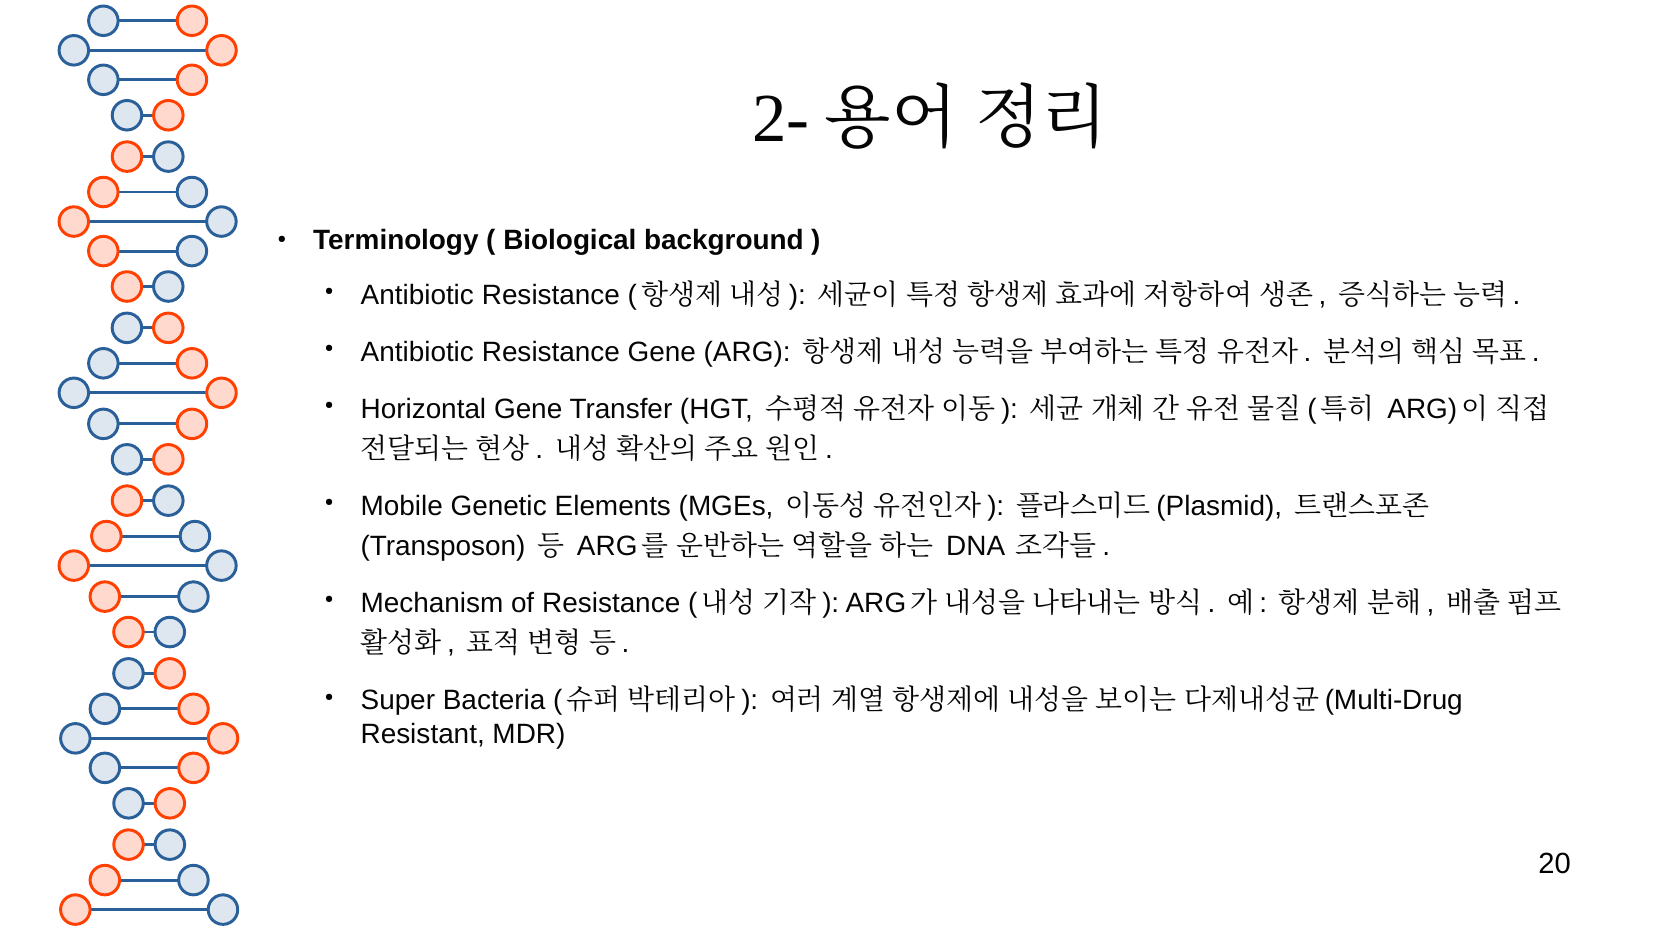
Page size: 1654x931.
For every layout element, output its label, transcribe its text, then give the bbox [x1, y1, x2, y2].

title 2-용어 정리 [265, 35, 1595, 189]
list Terminology ( Biological background ) Antibiotic Resistance (항생제 내성): 세균이 특정 항생제 효과에 저항하여 생존, 증식하는 능력. Antibiotic Resistance Gene (ARG): 항생제 내성 능력을 부여하는 특정 유전자. 분석의 핵심 목표. Horizontal Gene Transfer (HGT, 수평적 유전자 이동): 세균 개체 간 유전 물질(특히 ARG)이 직접 전달되는 현상. 내성 확산의 주요 원인. Mobile Genetic Elements (MGEs, 이동성 유전인자): 플라스미드(Plasmid), 트랜스포존(Transposon) 등 ARG를 운반하는 역할을 하는 DNA 조각들. Mechanism of Resistance (내성 기작): ARG가 내성을 나타내는 방식. 예: 항생제 분해, 배출 펌프 활성화, 표적 변형 등. Super Bacteria (슈퍼 박테리아): 여러 계열 항생제에 내성을 보이는 다제내성균(Multi-Drug Resistant, MDR) [265, 224, 1595, 764]
